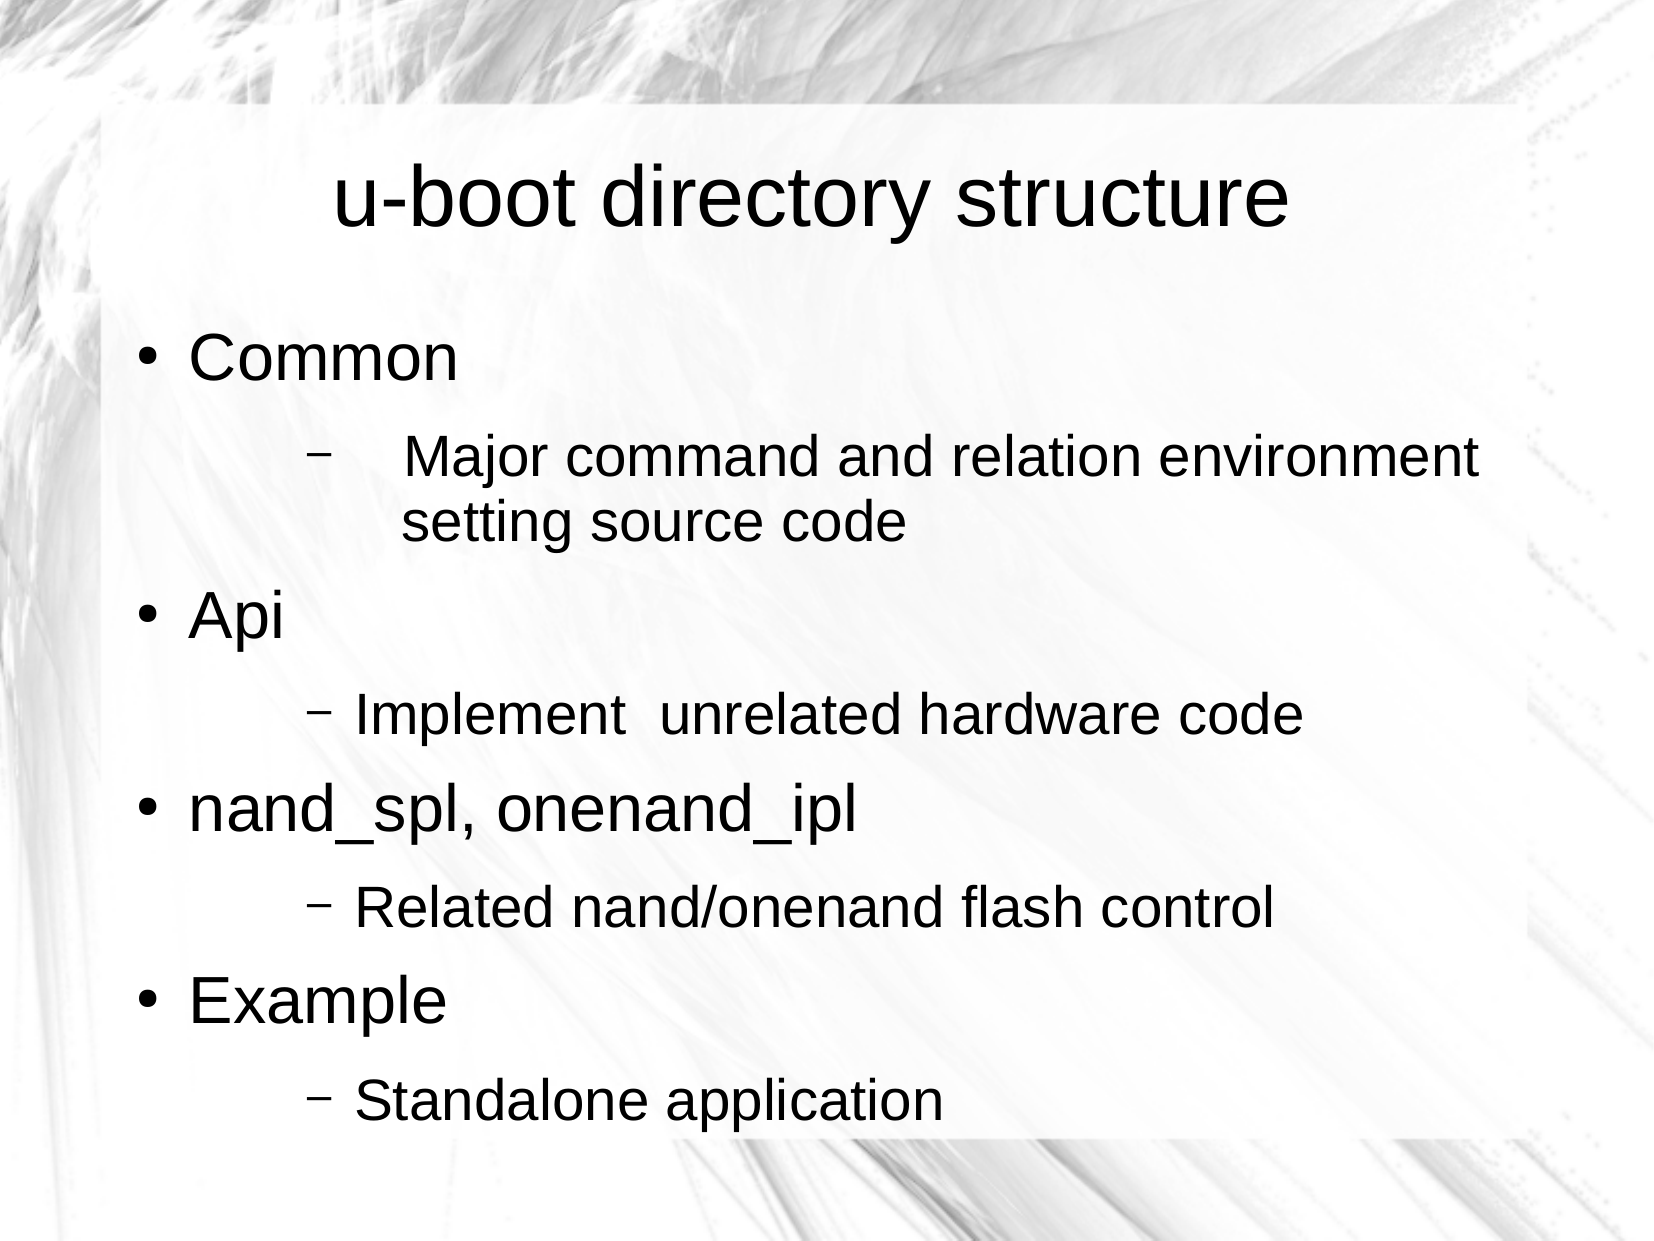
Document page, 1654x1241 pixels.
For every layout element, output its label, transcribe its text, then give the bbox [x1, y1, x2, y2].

title u-boot directory structure [118, 112, 1506, 281]
picture [0, 0, 1654, 1241]
list Common Major command and relation environment setting source code Api Implement unrelated hardware code nand_spl, onenand_ipl Related nand/onenand flash control Example Standalone application [118, 319, 1571, 1133]
